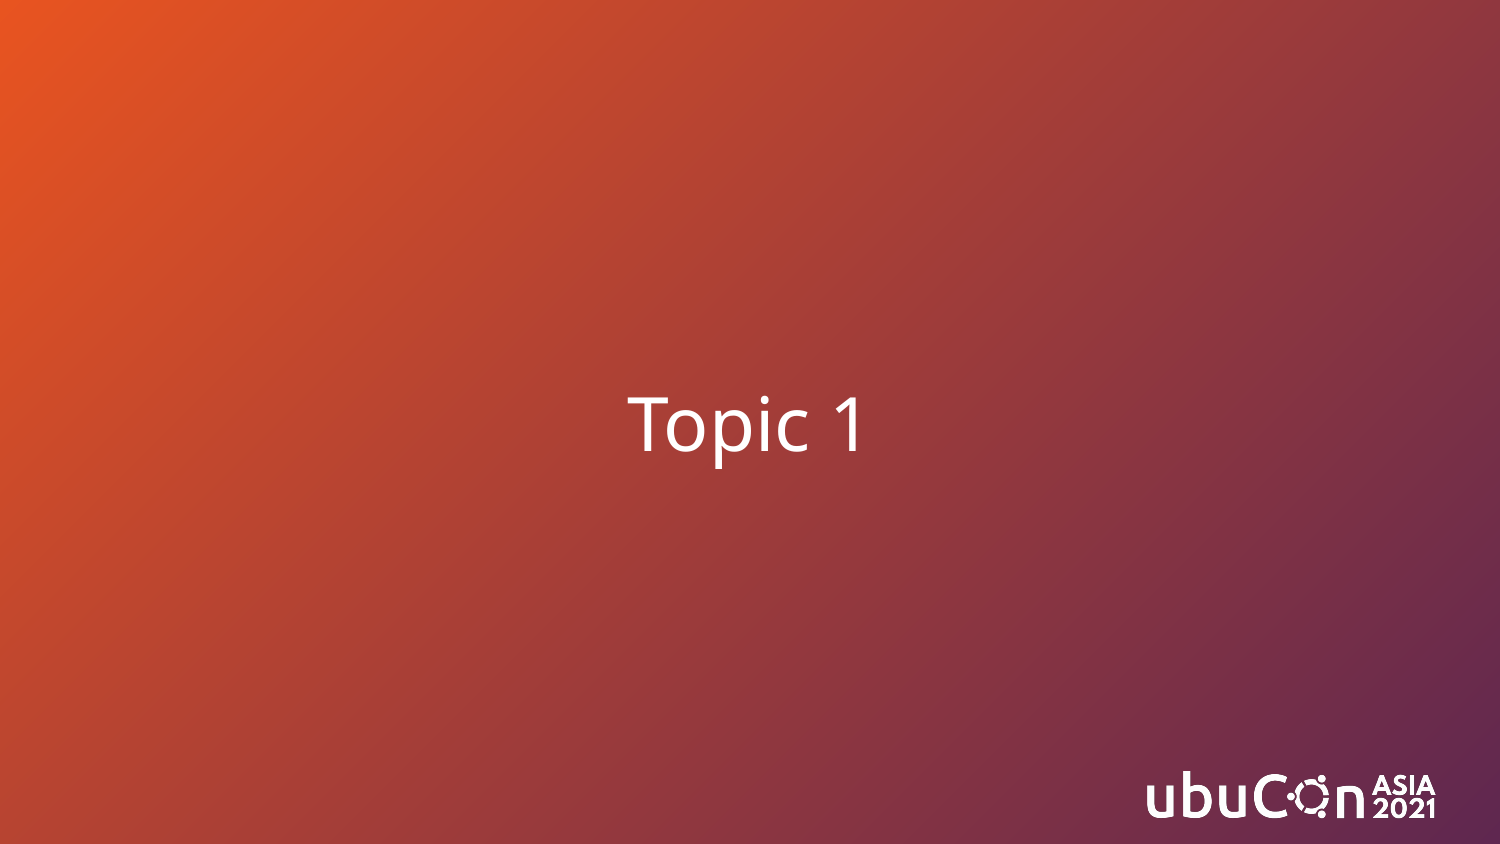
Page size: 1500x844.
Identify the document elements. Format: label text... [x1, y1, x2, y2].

title Topic 1 [51, 352, 1449, 491]
picture [1137, 771, 1449, 822]
